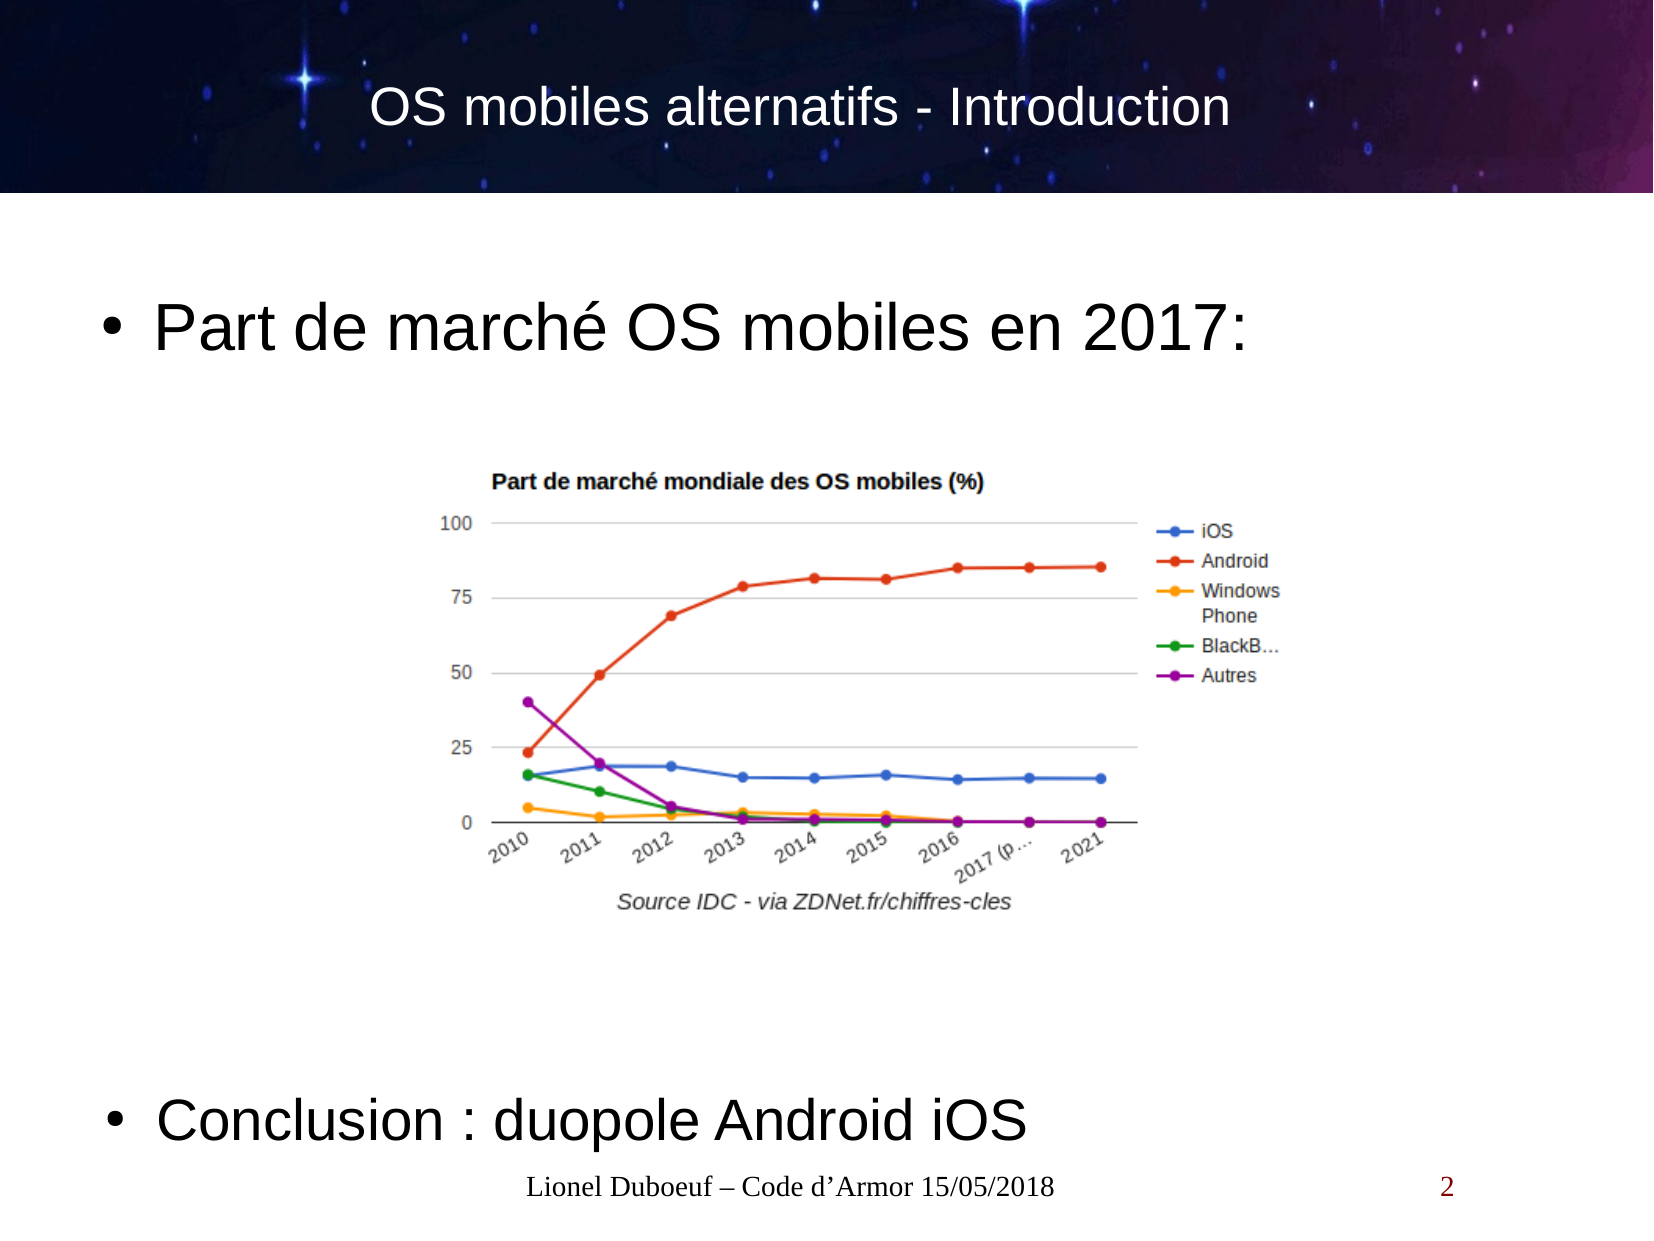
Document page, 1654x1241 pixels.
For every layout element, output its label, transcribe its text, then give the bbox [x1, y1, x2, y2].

text_box Conclusion : duopole Android iOS [90, 1080, 1653, 1161]
picture [0, 0, 1653, 193]
picture [329, 430, 1299, 916]
title OS mobiles alternatifs - Introduction [57, 2, 1546, 211]
list Part de marché OS mobiles en 2017: [82, 290, 1571, 1010]
